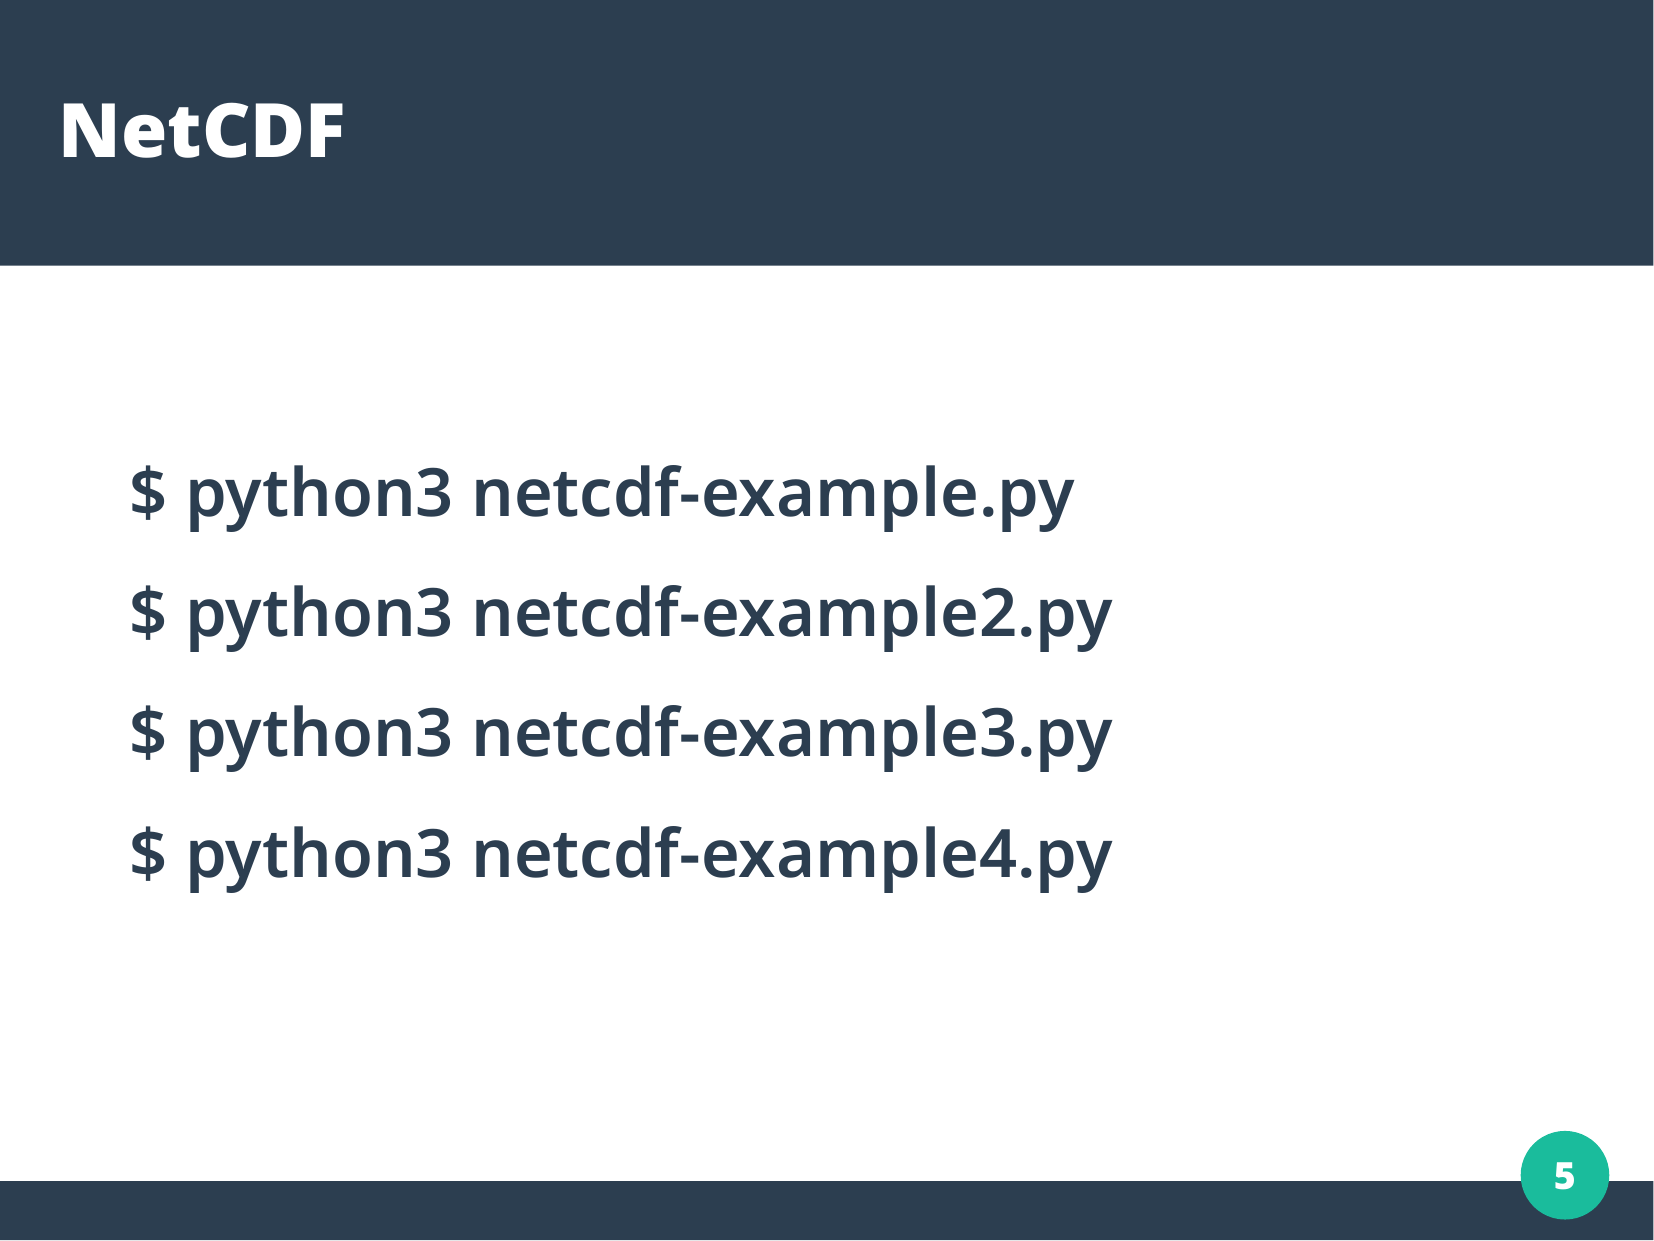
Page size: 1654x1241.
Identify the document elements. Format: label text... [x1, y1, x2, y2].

list $ python3 netcdf-example.py $ python3 netcdf-example2.py $ python3 netcdf-example3.py $ python3 netcdf-example4.py [59, 324, 1595, 1152]
title NetCDF [59, 49, 1595, 207]
